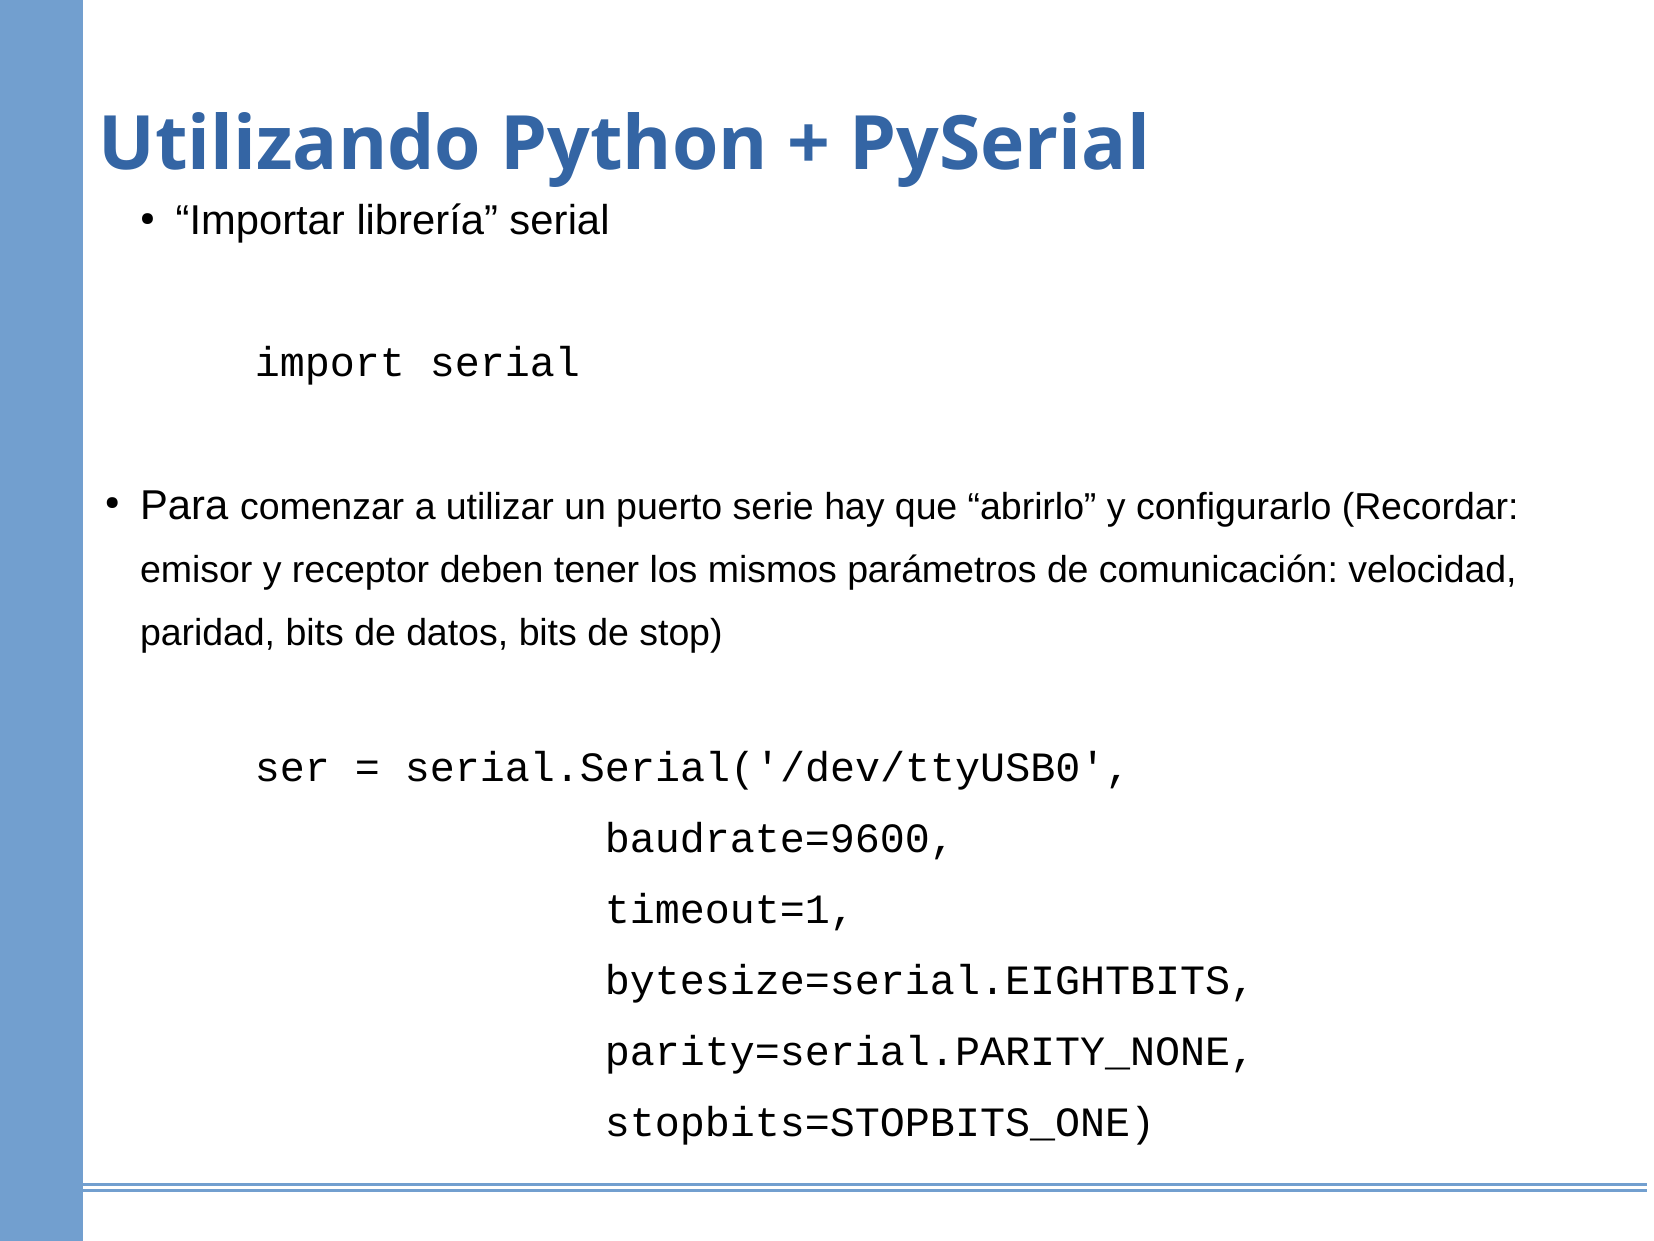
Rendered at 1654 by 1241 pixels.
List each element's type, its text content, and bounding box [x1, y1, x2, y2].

text_box “Importar librería” serial import serial Para comenzar a utilizar un puerto serie hay que “abrirlo” y configurarlo (Recordar: emisor y receptor deben tener los mismos parámetros de comunicación: velocidad, paridad, bits de datos, bits de stop) ser = serial.Serial('/dev/ttyUSB0', baudrate=9600, timeout=1, bytesize=serial.EIGHTBITS, parity=serial.PARITY_NONE, stopbits=STOPBITS_ONE) [90, 166, 1621, 1214]
text_box Utilizando Python + PySerial [83, 30, 1641, 134]
